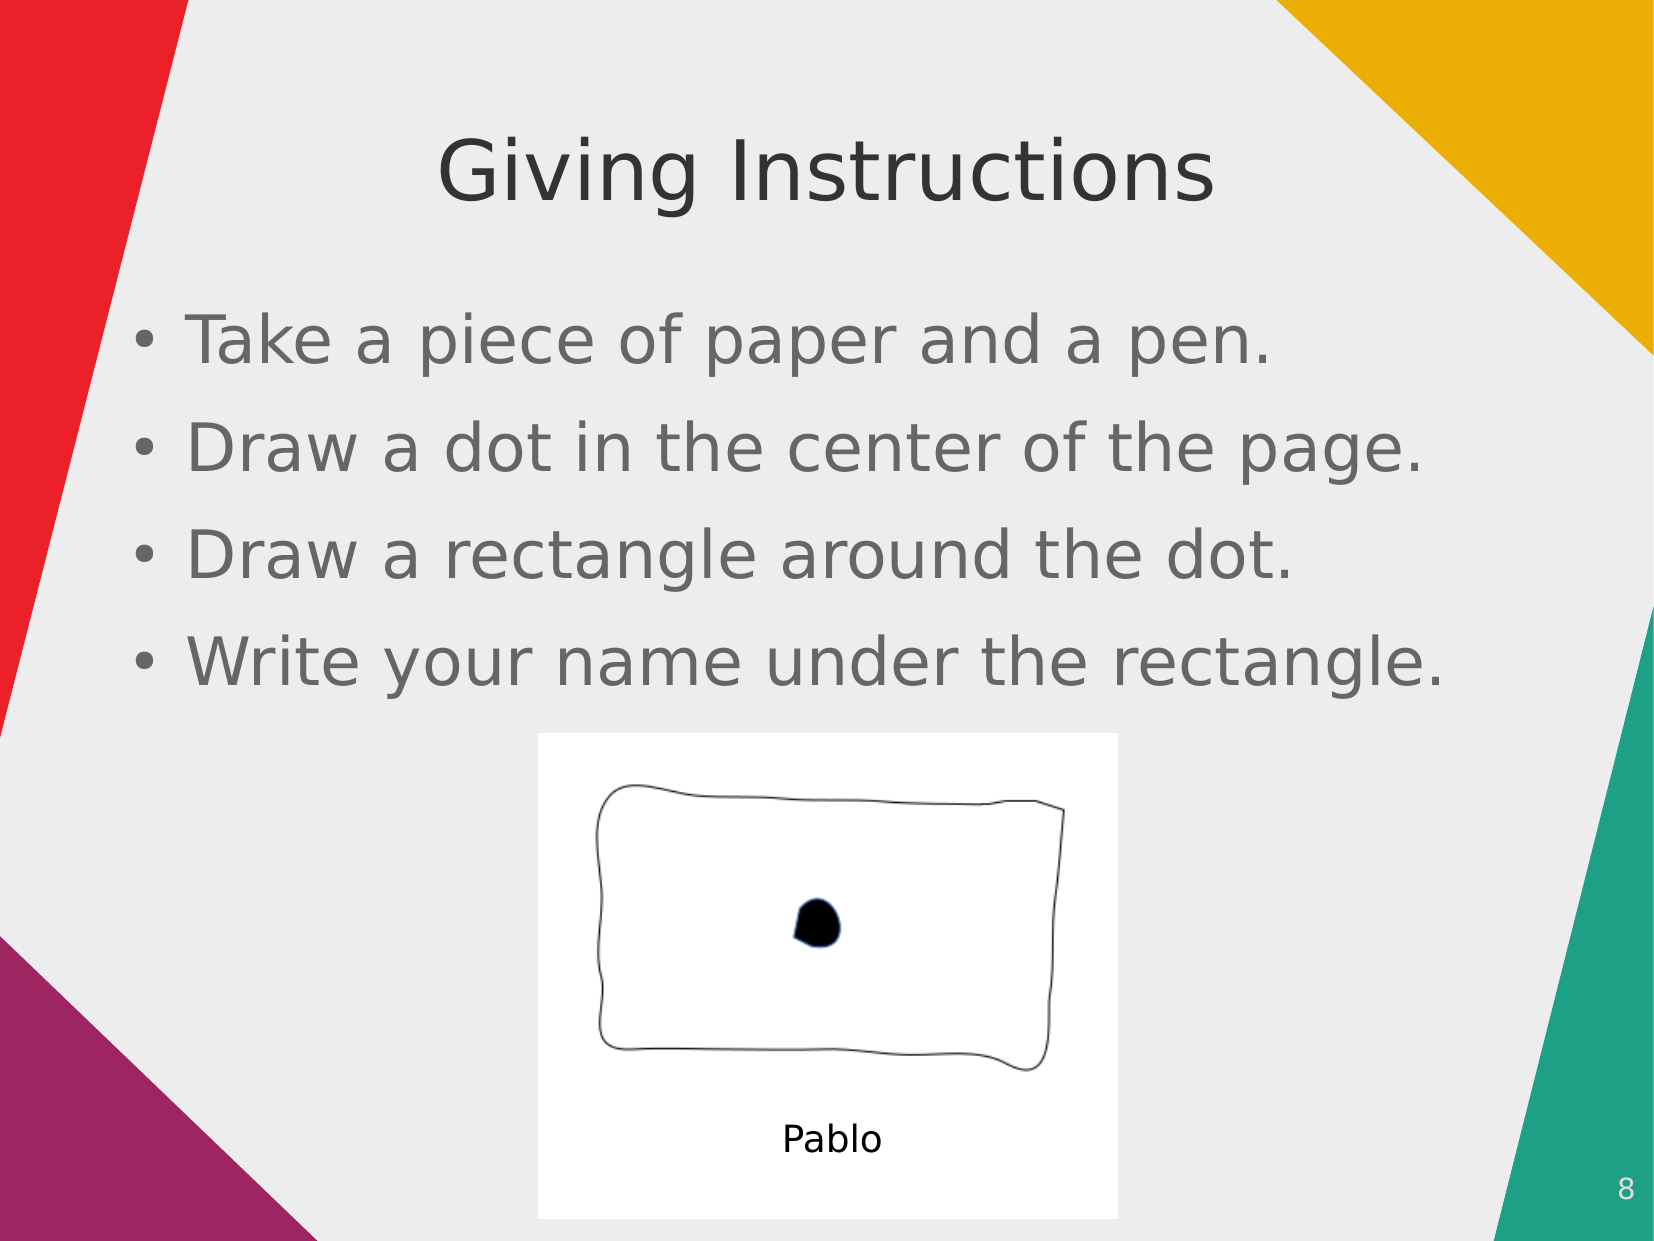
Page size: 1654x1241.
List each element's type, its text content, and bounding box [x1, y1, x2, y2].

text_box Pablo [585, 1080, 1081, 1201]
title Giving Instructions [114, 73, 1539, 271]
picture [538, 733, 1118, 1219]
list Take a piece of paper and a pen. Draw a dot in the center of the page. Draw a rectangle around the dot. Write your name under the rectangle. [114, 302, 1539, 1033]
